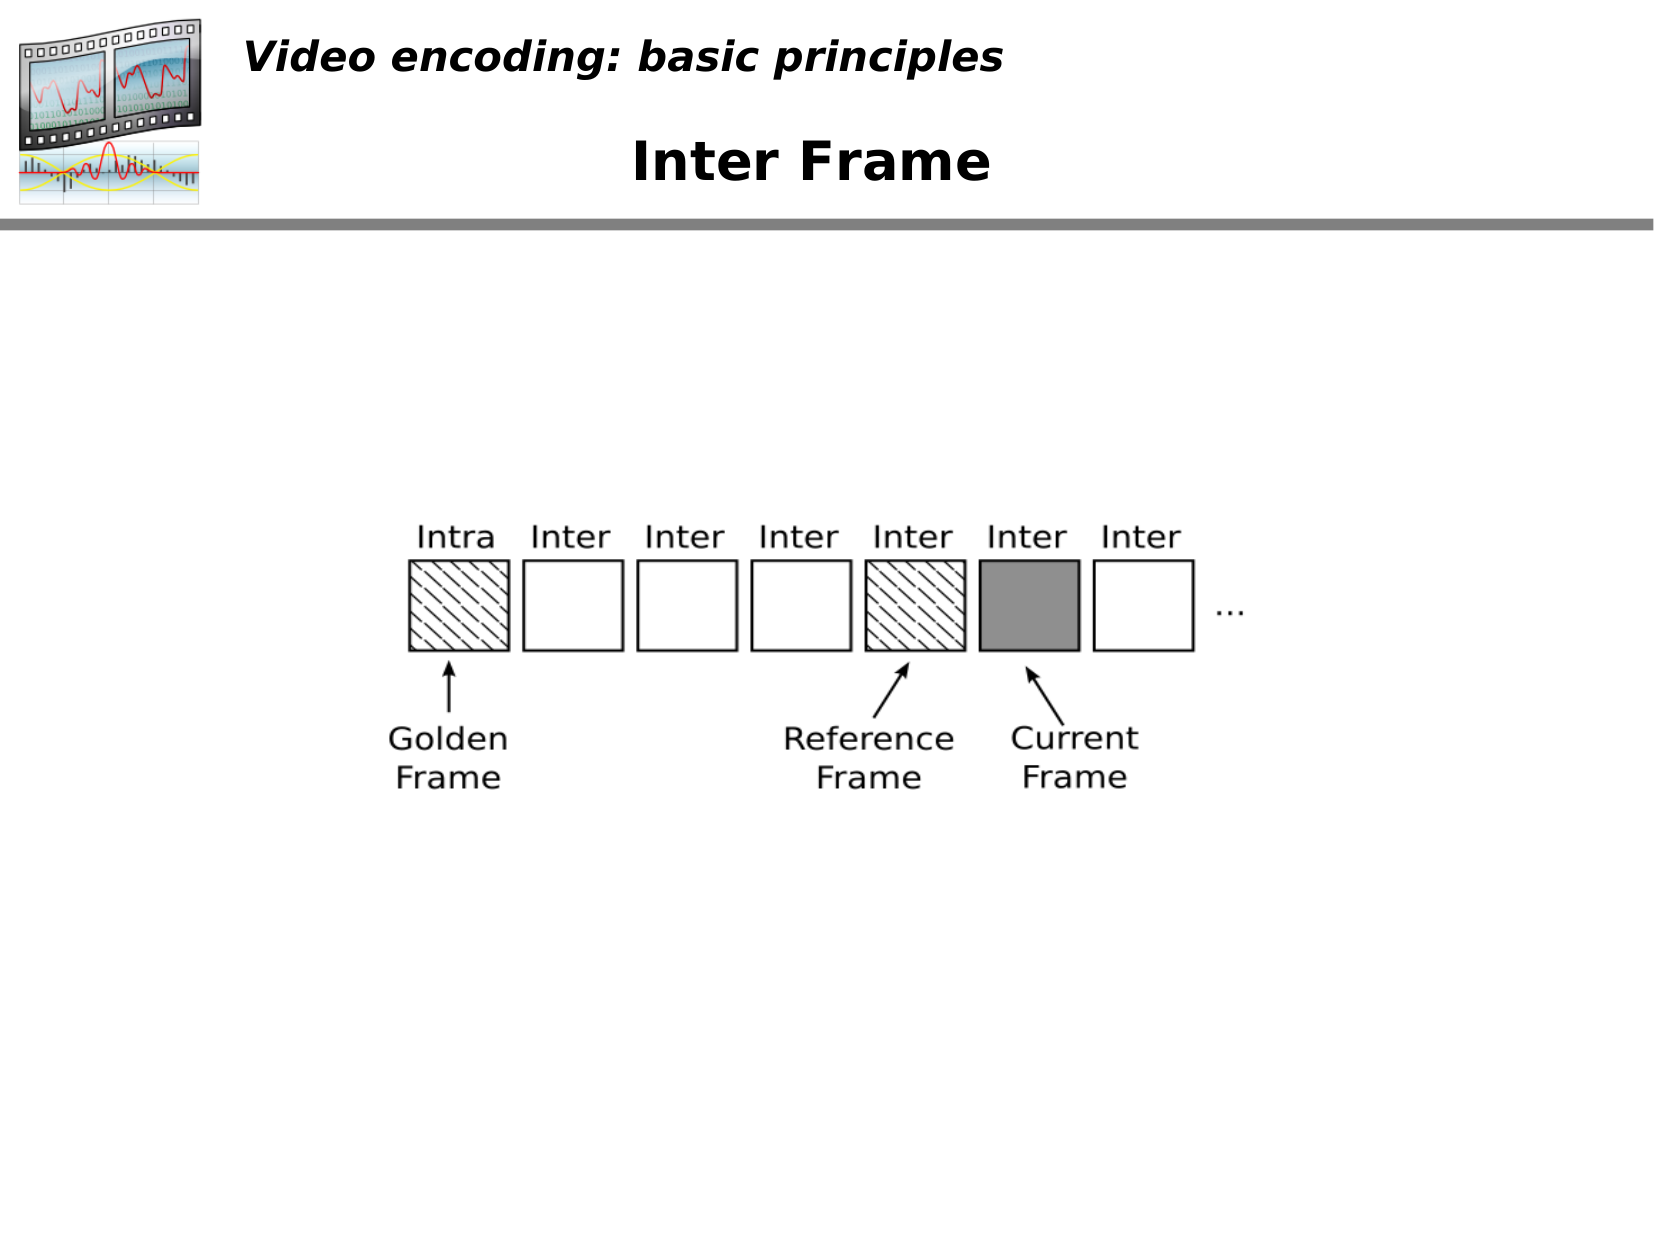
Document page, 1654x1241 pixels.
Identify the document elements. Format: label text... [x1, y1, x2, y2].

text_box Inter Frame [616, 122, 1008, 201]
picture [344, 501, 1280, 821]
picture [0, 2, 225, 218]
text_box [0, 218, 1654, 231]
text_box Video encoding: basic principles [228, 25, 1020, 89]
